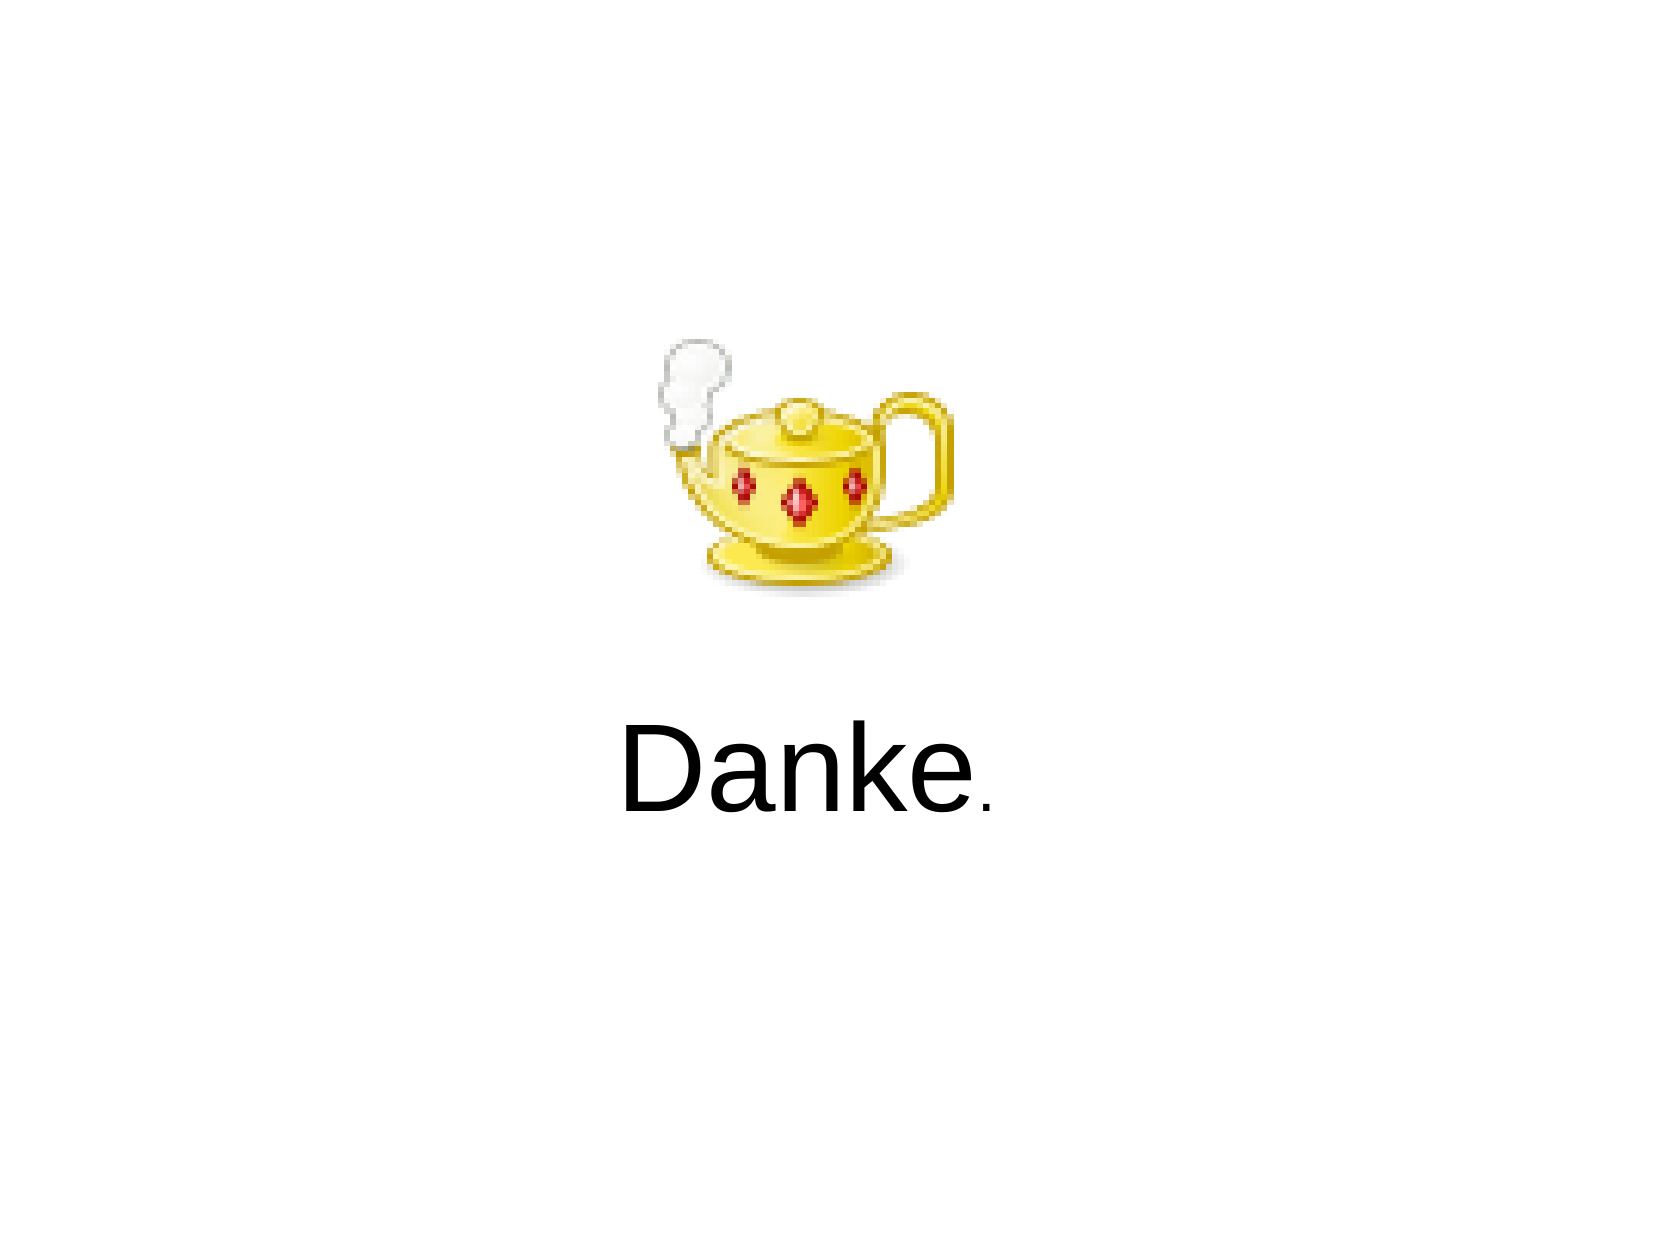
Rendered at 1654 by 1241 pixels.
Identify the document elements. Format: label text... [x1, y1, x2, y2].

text_box Danke. [519, 634, 1093, 901]
picture [658, 339, 954, 597]
